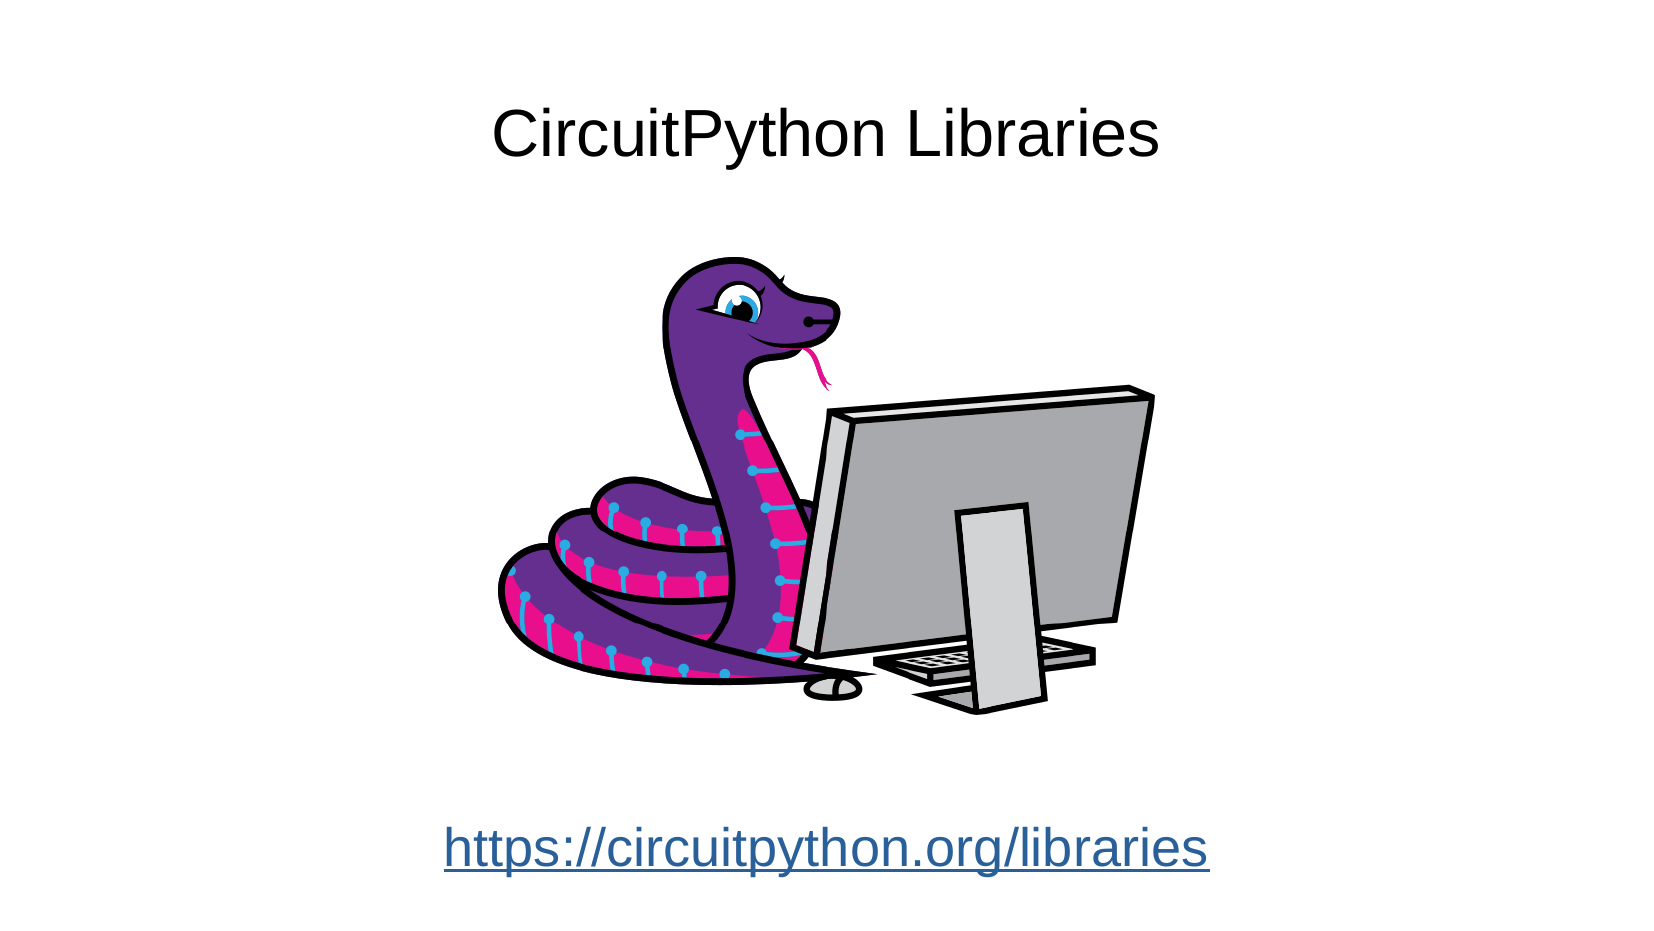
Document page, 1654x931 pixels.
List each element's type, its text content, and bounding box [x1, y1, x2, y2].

picture [498, 257, 1155, 715]
subtitle CircuitPython Libraries [82, 1, 1571, 265]
text_box https://circuitpython.org/libraries [428, 810, 1225, 886]
